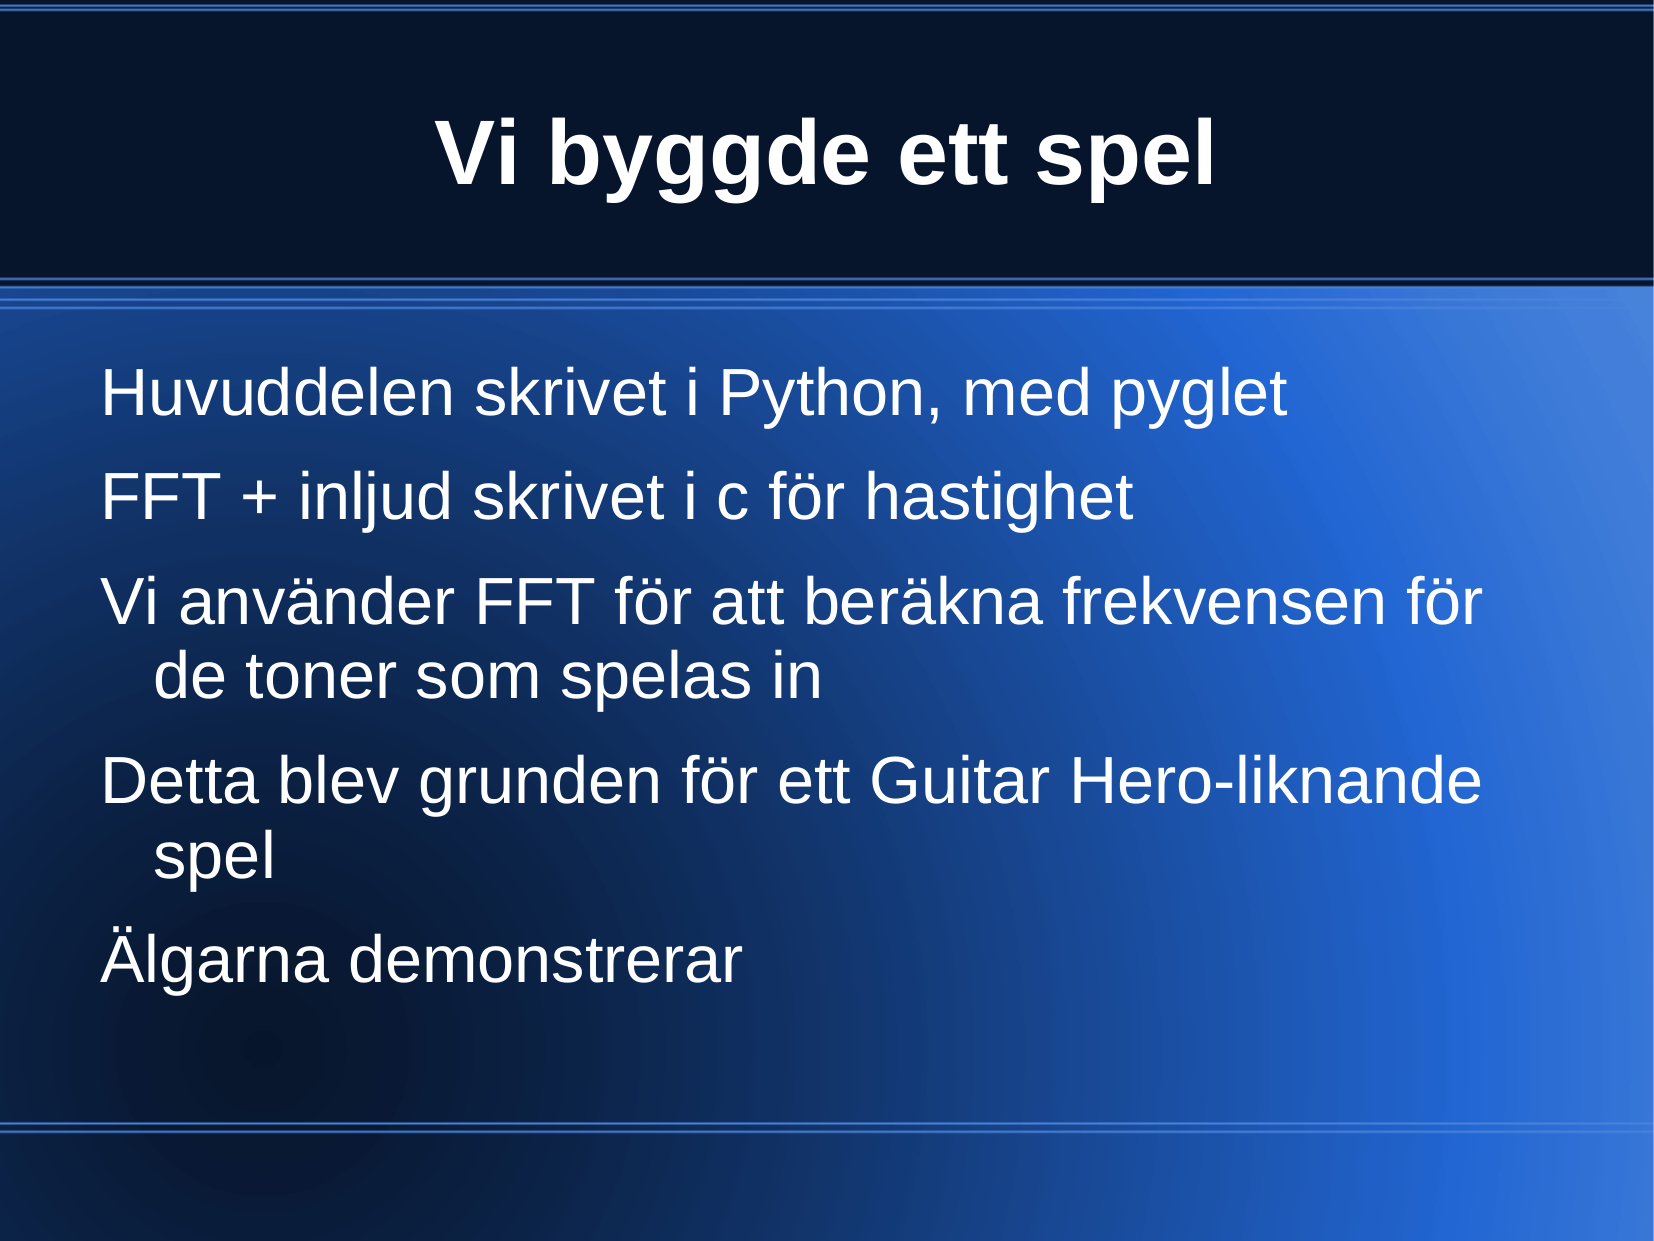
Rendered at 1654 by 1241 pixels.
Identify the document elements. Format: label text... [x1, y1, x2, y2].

picture [0, 0, 1654, 1241]
list Huvuddelen skrivet i Python, med pyglet FFT + inljud skrivet i c för hastighet Vi använder FFT för att beräkna frekvensen för de toner som spelas in Detta blev grunden för ett Guitar Hero-liknande spel Älgarna demonstrerar [82, 355, 1571, 1043]
title Vi byggde ett spel [82, 49, 1571, 257]
